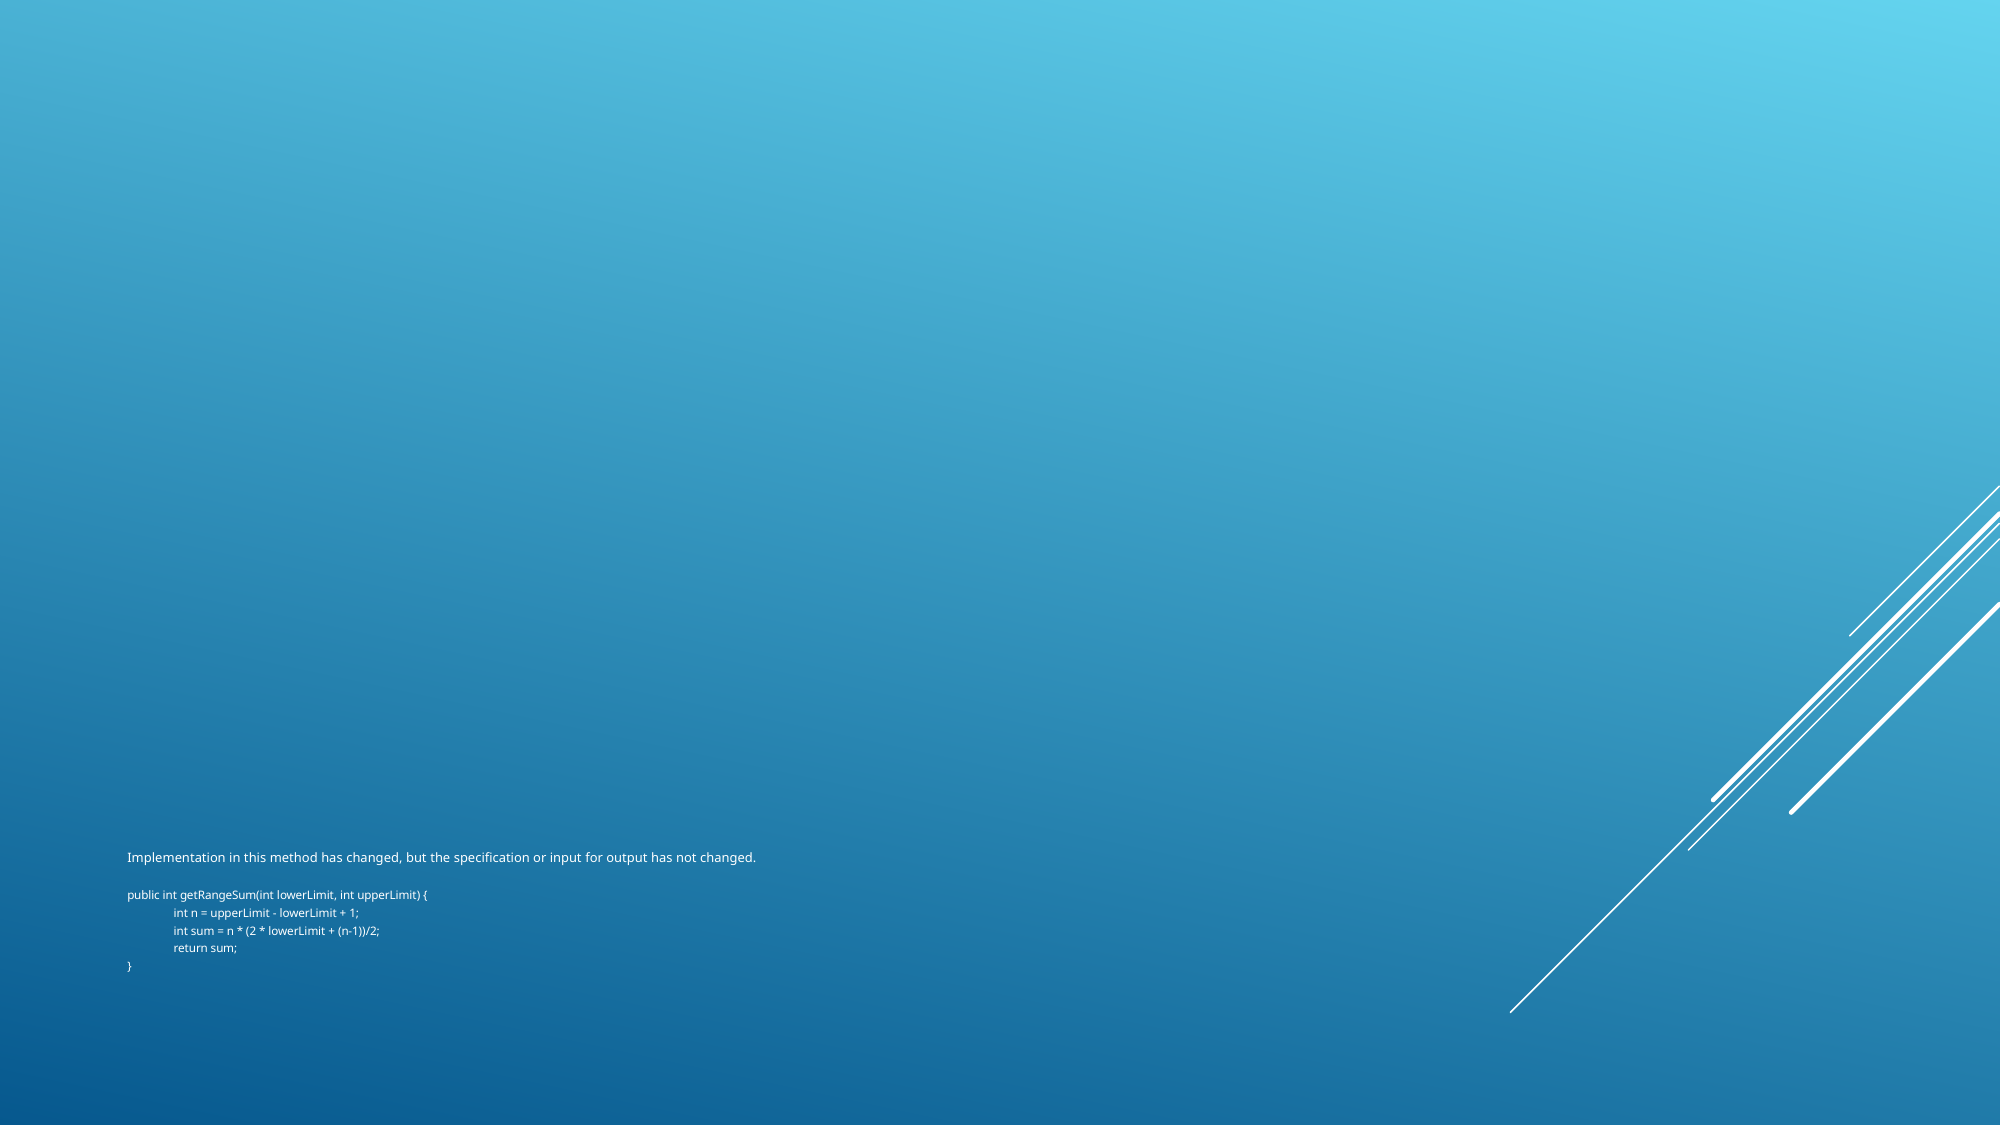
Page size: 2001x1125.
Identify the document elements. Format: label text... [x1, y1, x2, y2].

list Implementation in this method has changed, but the specification or input for output has not changed. public int getRangeSum(int lowerLimit, int upperLimit) { int n = upperLimit - lowerLimit + 1; int sum = n * (2 * lowerLimit + (n-1))/2; return sum; } [112, 52, 1513, 984]
